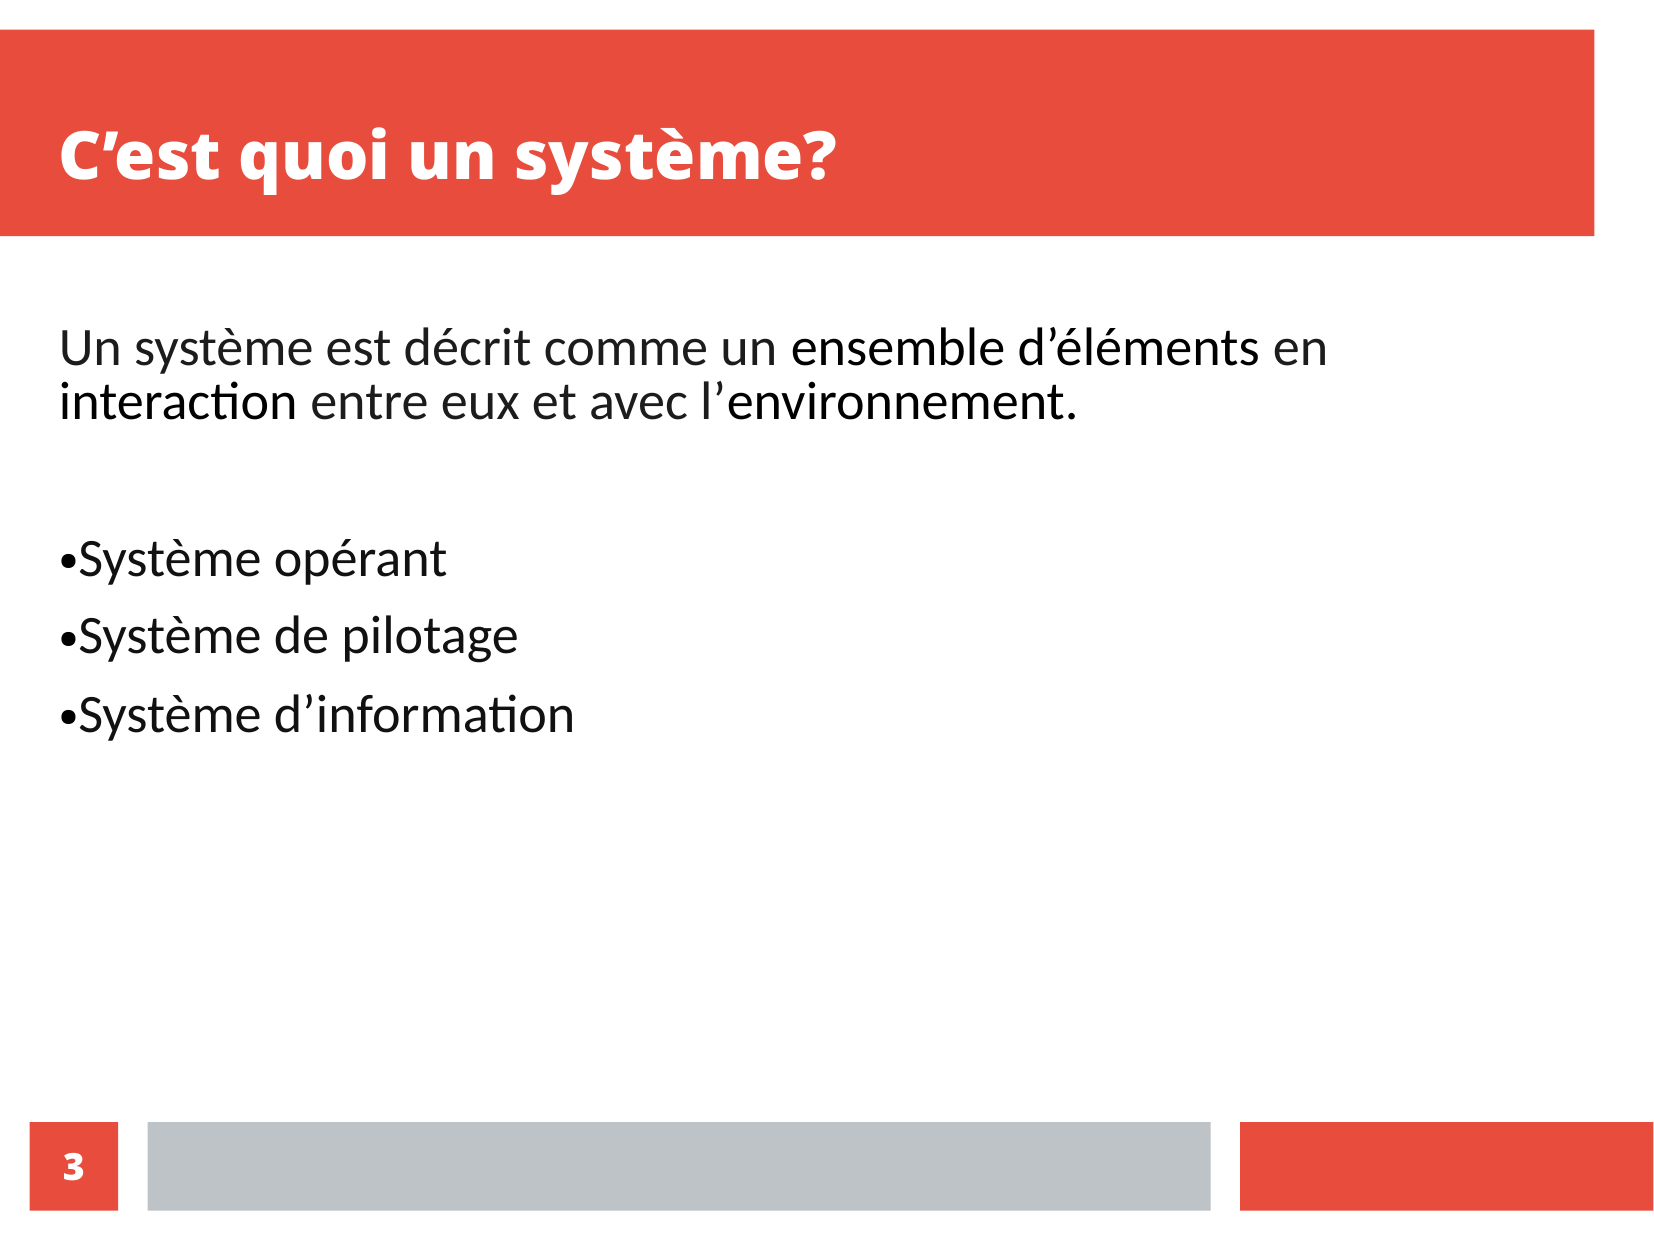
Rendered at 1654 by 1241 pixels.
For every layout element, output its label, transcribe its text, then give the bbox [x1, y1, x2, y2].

title C’est quoi un système? [59, 66, 1595, 200]
list Un système est décrit comme un ensemble d’éléments en interaction entre eux et avec l’environnement. Système opérant Système de pilotage Système d’information [59, 324, 1565, 1093]
